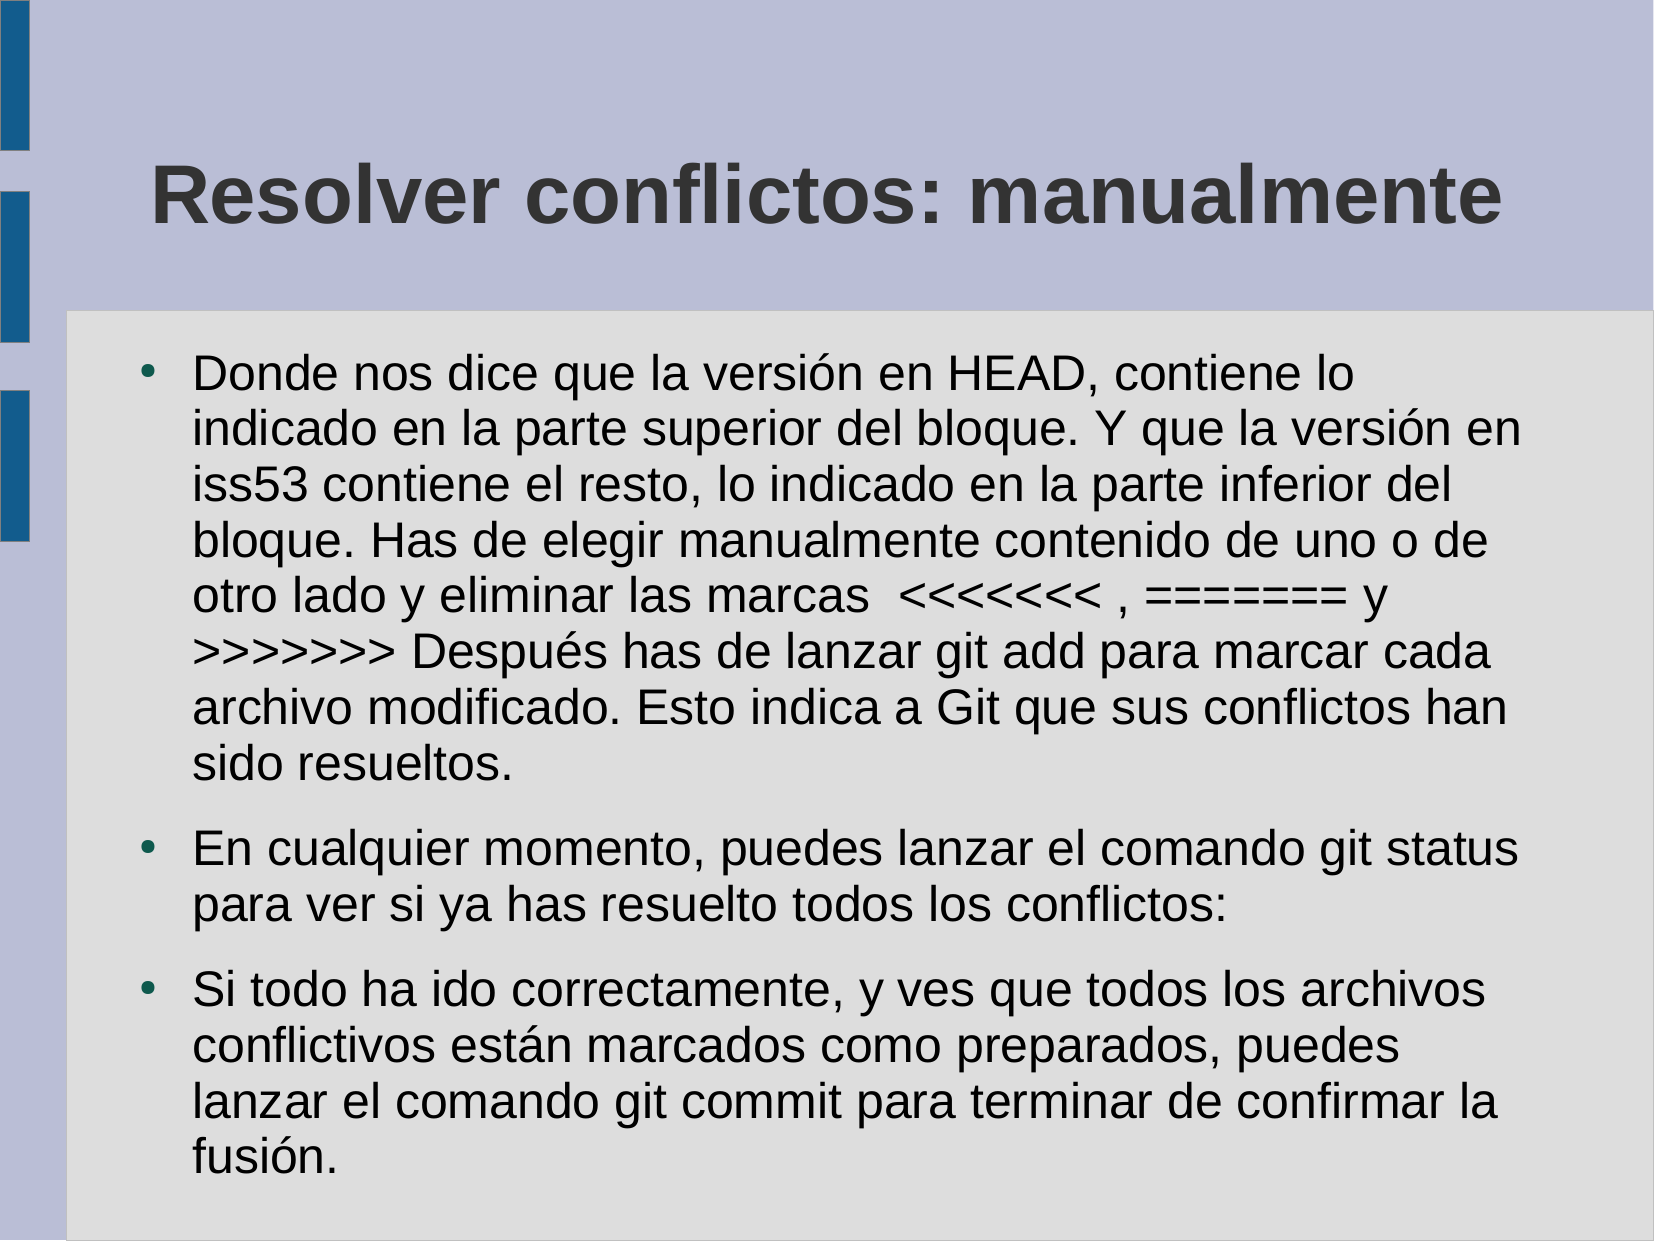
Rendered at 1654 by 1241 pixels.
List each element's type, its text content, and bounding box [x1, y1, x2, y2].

list Donde nos dice que la versión en HEAD, contiene lo indicado en la parte superior del bloque. Y que la versión en iss53 contiene el resto, lo indicado en la parte inferior del bloque. Has de elegir manualmente contenido de uno o de otro lado y eliminar las marcas <<<<<<< , ======= y >>>>>>> Después has de lanzar git add para marcar cada archivo modificado. Esto indica a Git que sus conflictos han sido resueltos. En cualquier momento, puedes lanzar el comando git status para ver si ya has resuelto todos los conflictos: Si todo ha ido correctamente, y ves que todos los archivos conflictivos están marcados como preparados, puedes lanzar el comando git commit para terminar de confirmar la fusión. [121, 344, 1534, 1185]
title Resolver conflictos: manualmente [121, 91, 1534, 299]
